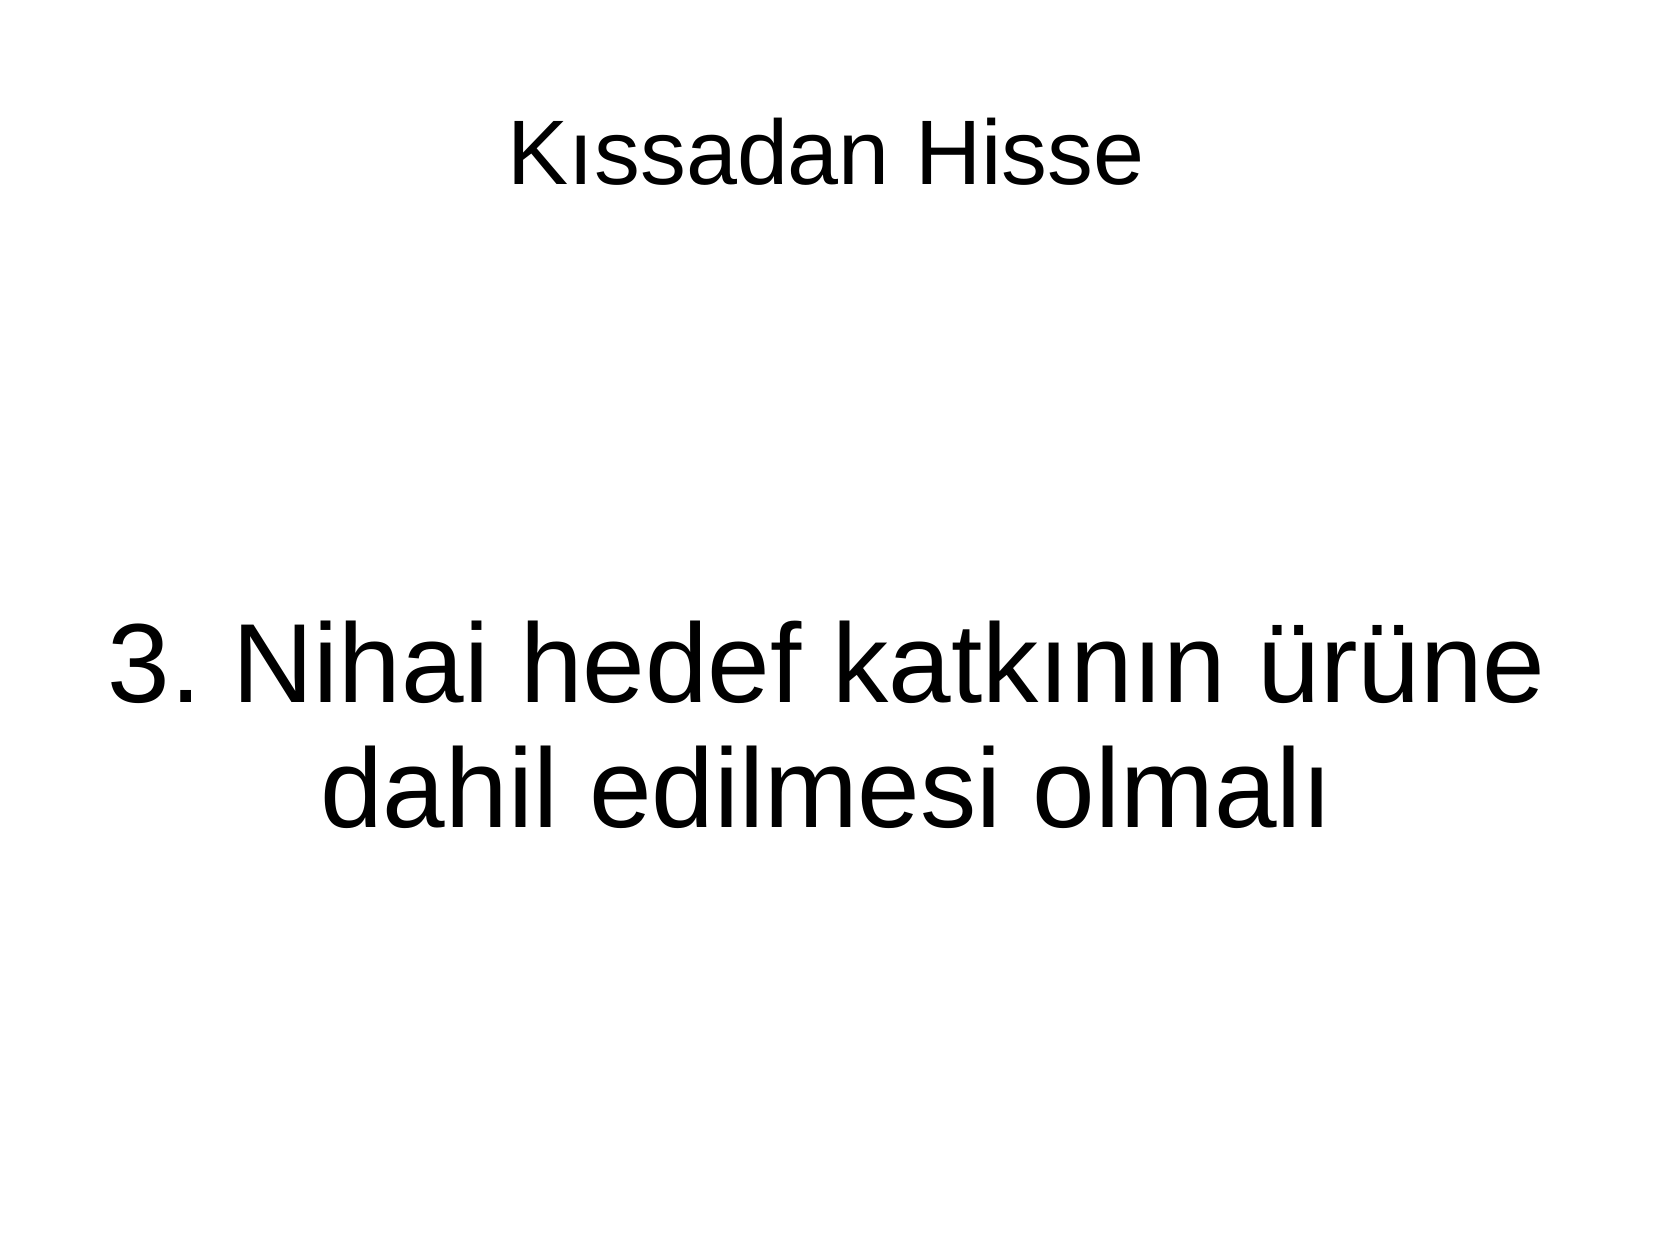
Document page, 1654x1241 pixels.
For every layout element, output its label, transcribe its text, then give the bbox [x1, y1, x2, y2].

title Kıssadan Hisse [82, 49, 1571, 257]
list 3. Nihai hedef katkının ürüne dahil edilmesi olmalı [82, 290, 1571, 1109]
